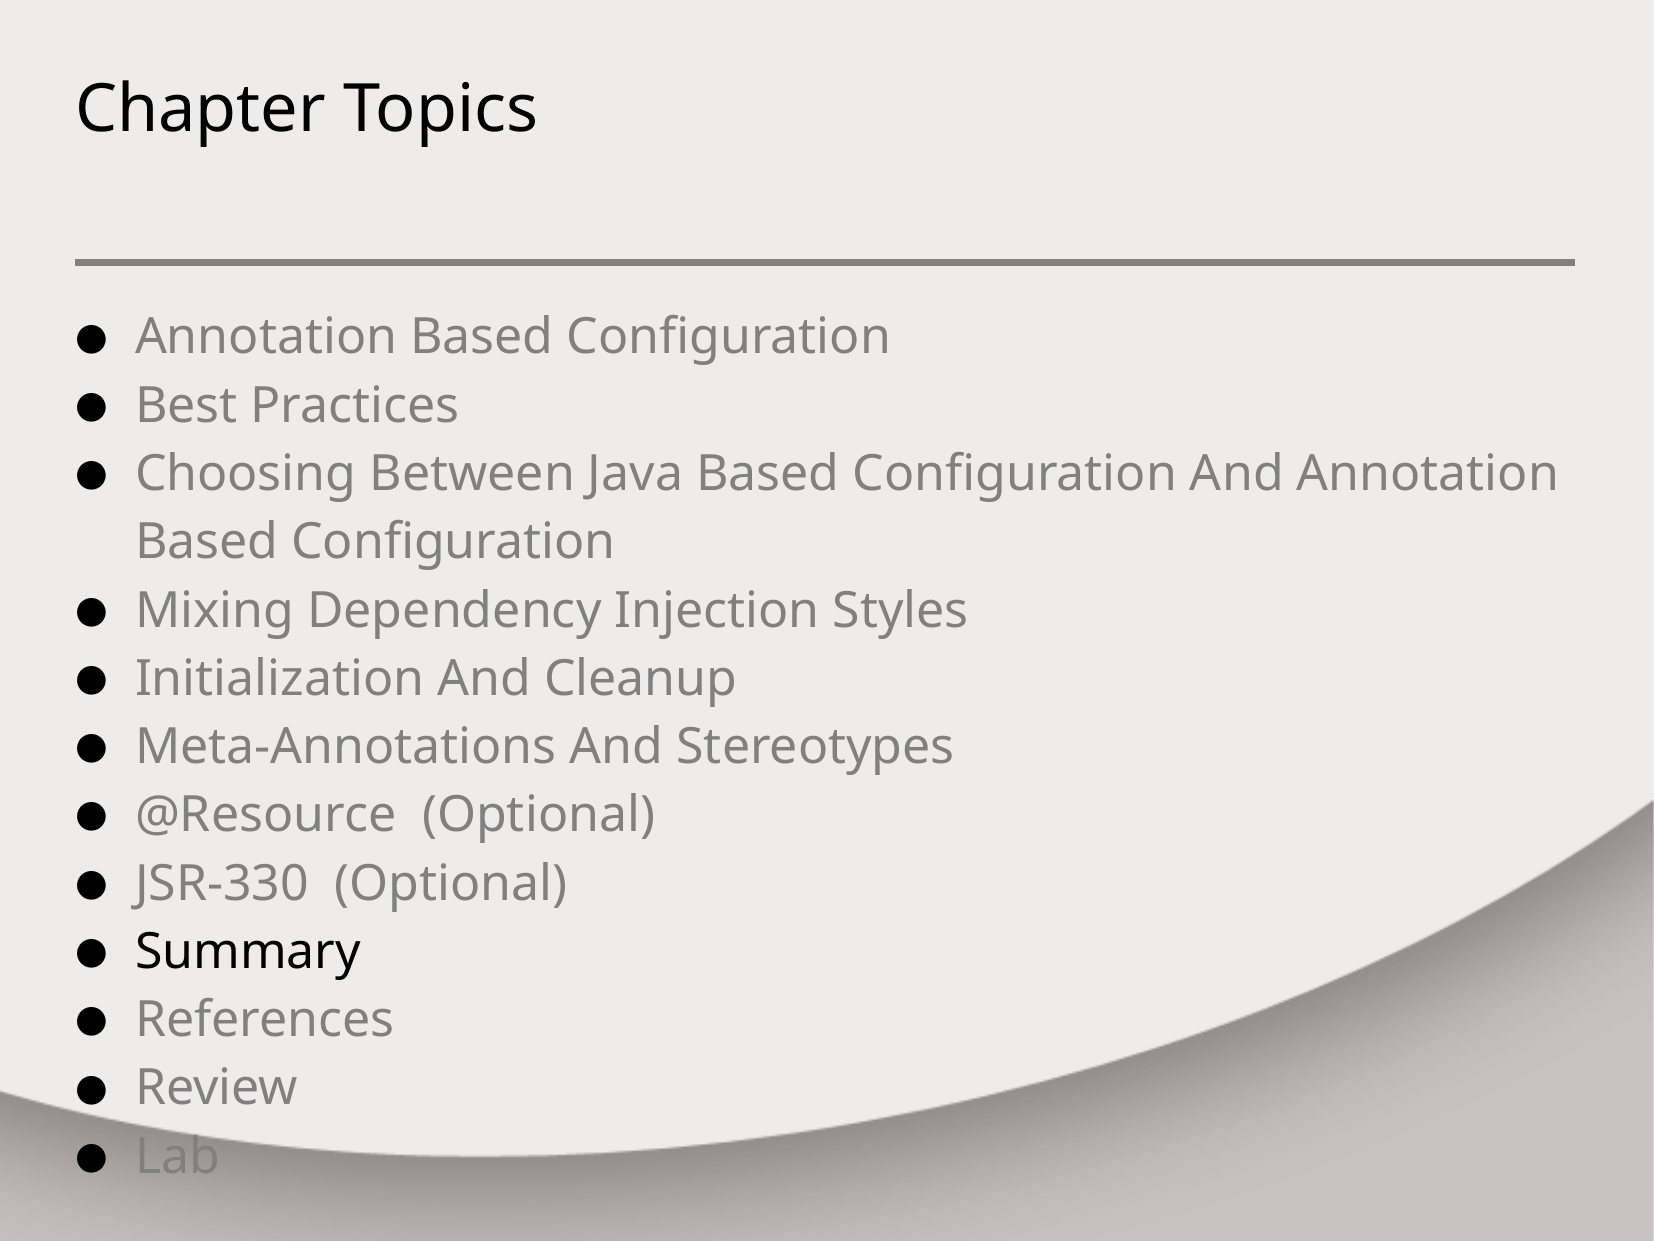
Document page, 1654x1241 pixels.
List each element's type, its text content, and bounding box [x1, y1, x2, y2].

picture [0, 0, 1654, 1241]
list Annotation Based Configuration Best Practices Choosing Between Java Based Configuration And Annotation Based Configuration Mixing Dependency Injection Styles Initialization And Cleanup Meta-Annotations And Stereotypes @Resource (Optional) JSR-330 (Optional) Summary References Review Lab [75, 300, 1576, 1163]
title Chapter Topics [75, 75, 1576, 226]
